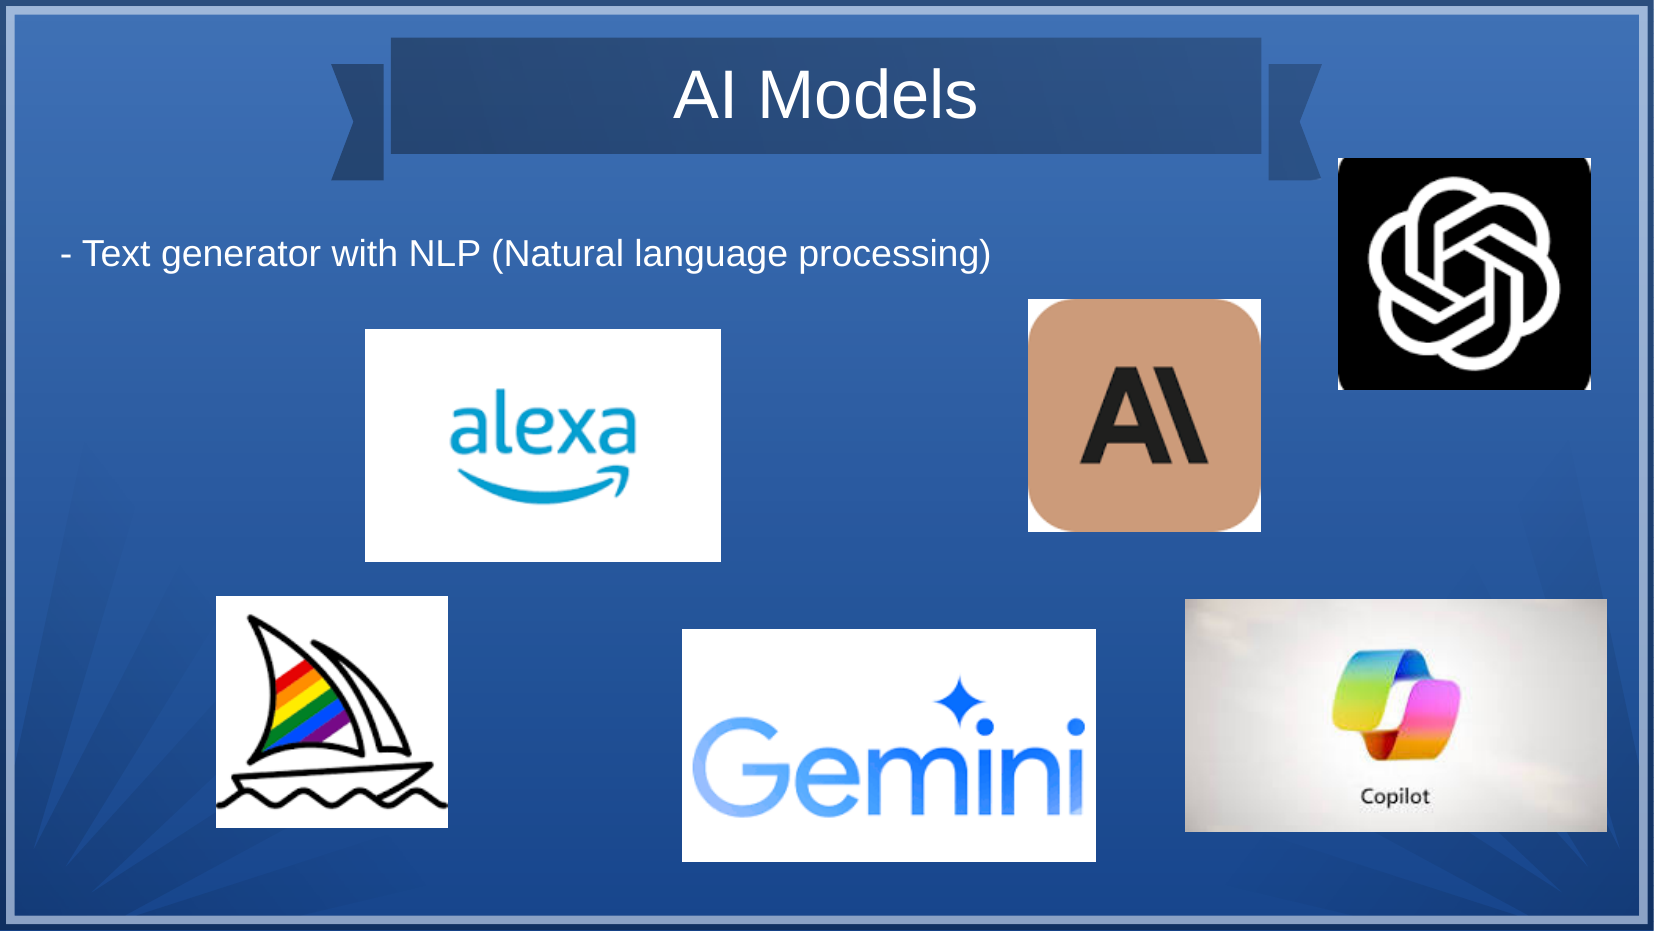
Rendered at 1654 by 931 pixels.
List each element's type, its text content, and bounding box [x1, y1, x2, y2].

picture [1028, 299, 1261, 532]
title AI Models [389, 35, 1264, 154]
picture [365, 329, 721, 562]
text_box - Text generator with NLP (Natural language processing) [45, 225, 1021, 282]
picture [216, 596, 448, 828]
picture [1338, 158, 1591, 391]
picture [1185, 599, 1607, 832]
picture [682, 629, 1096, 862]
